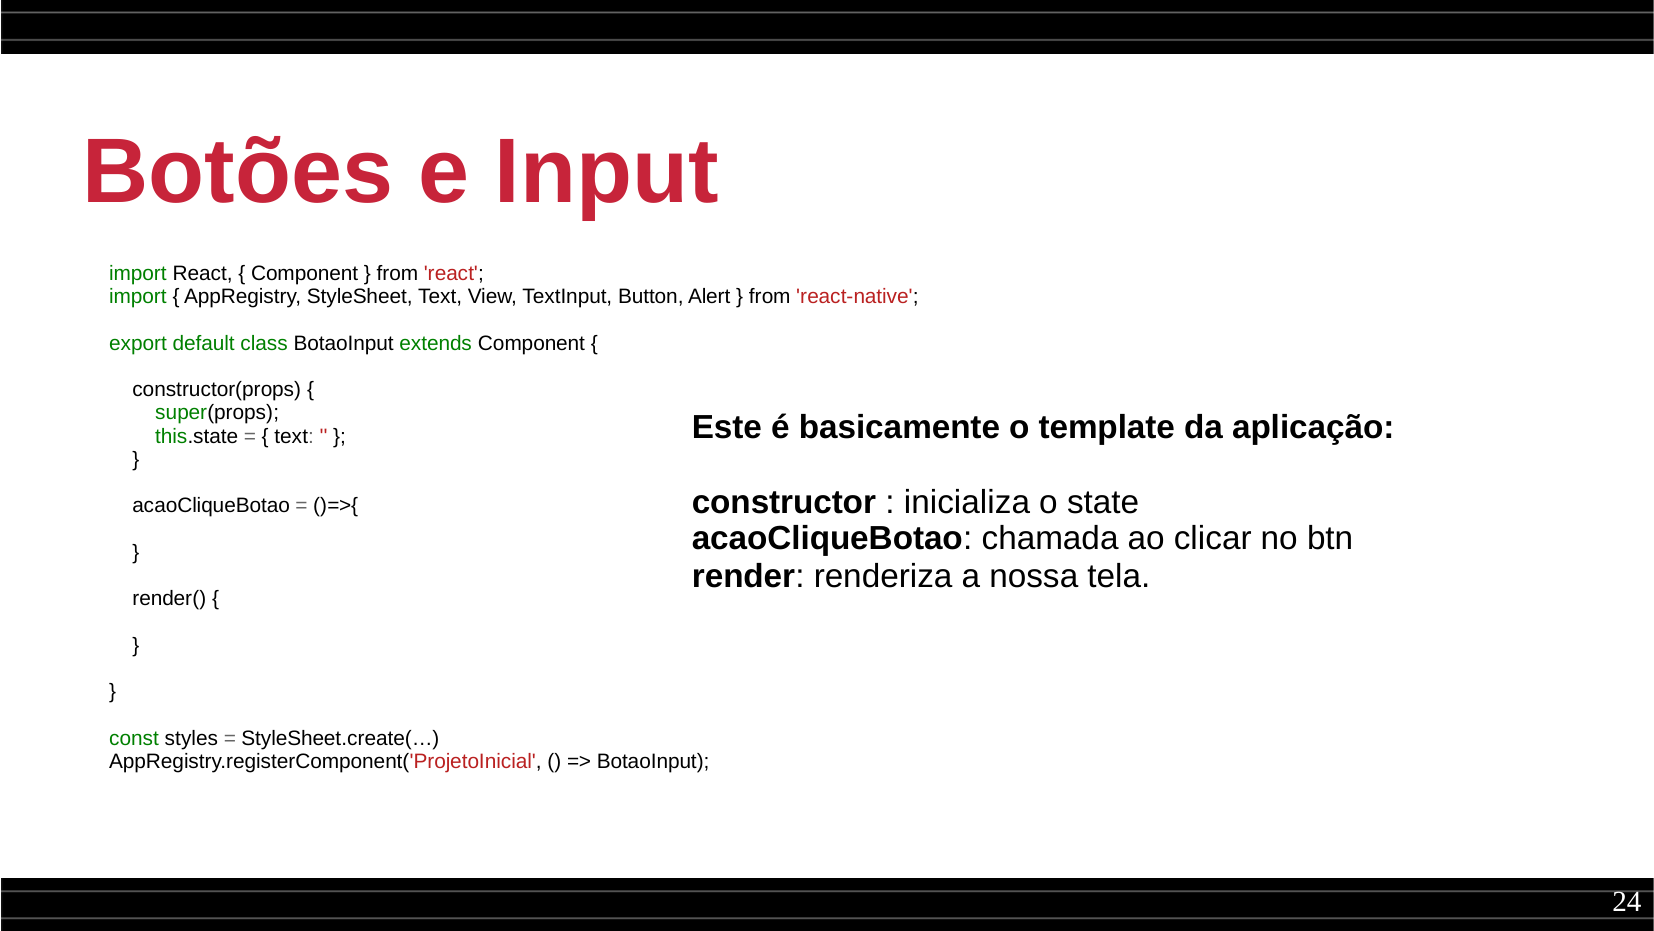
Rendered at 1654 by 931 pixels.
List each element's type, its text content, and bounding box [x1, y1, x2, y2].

picture [1, 878, 1654, 931]
text_box import React, { Component } from 'react'; import { AppRegistry, StyleSheet, Text, View, TextInput, Button, Alert } from 'react-native'; export default class BotaoInput extends Component { constructor(props) { super(props); this.state = { text: '' }; } acaoCliqueBotao = ()=>{ } render() { } } const styles = StyleSheet.create(…) AppRegistry.registerComponent('ProjetoInicial', () => BotaoInput); [94, 253, 969, 781]
title Botões e Input [82, 92, 1571, 249]
text_box Este é basicamente o template da aplicação: constructor : inicializa o state acaoCliqueBotao: chamada ao clicar no btn render: renderiza a nossa tela. [677, 401, 1411, 602]
picture [1, 0, 1654, 54]
